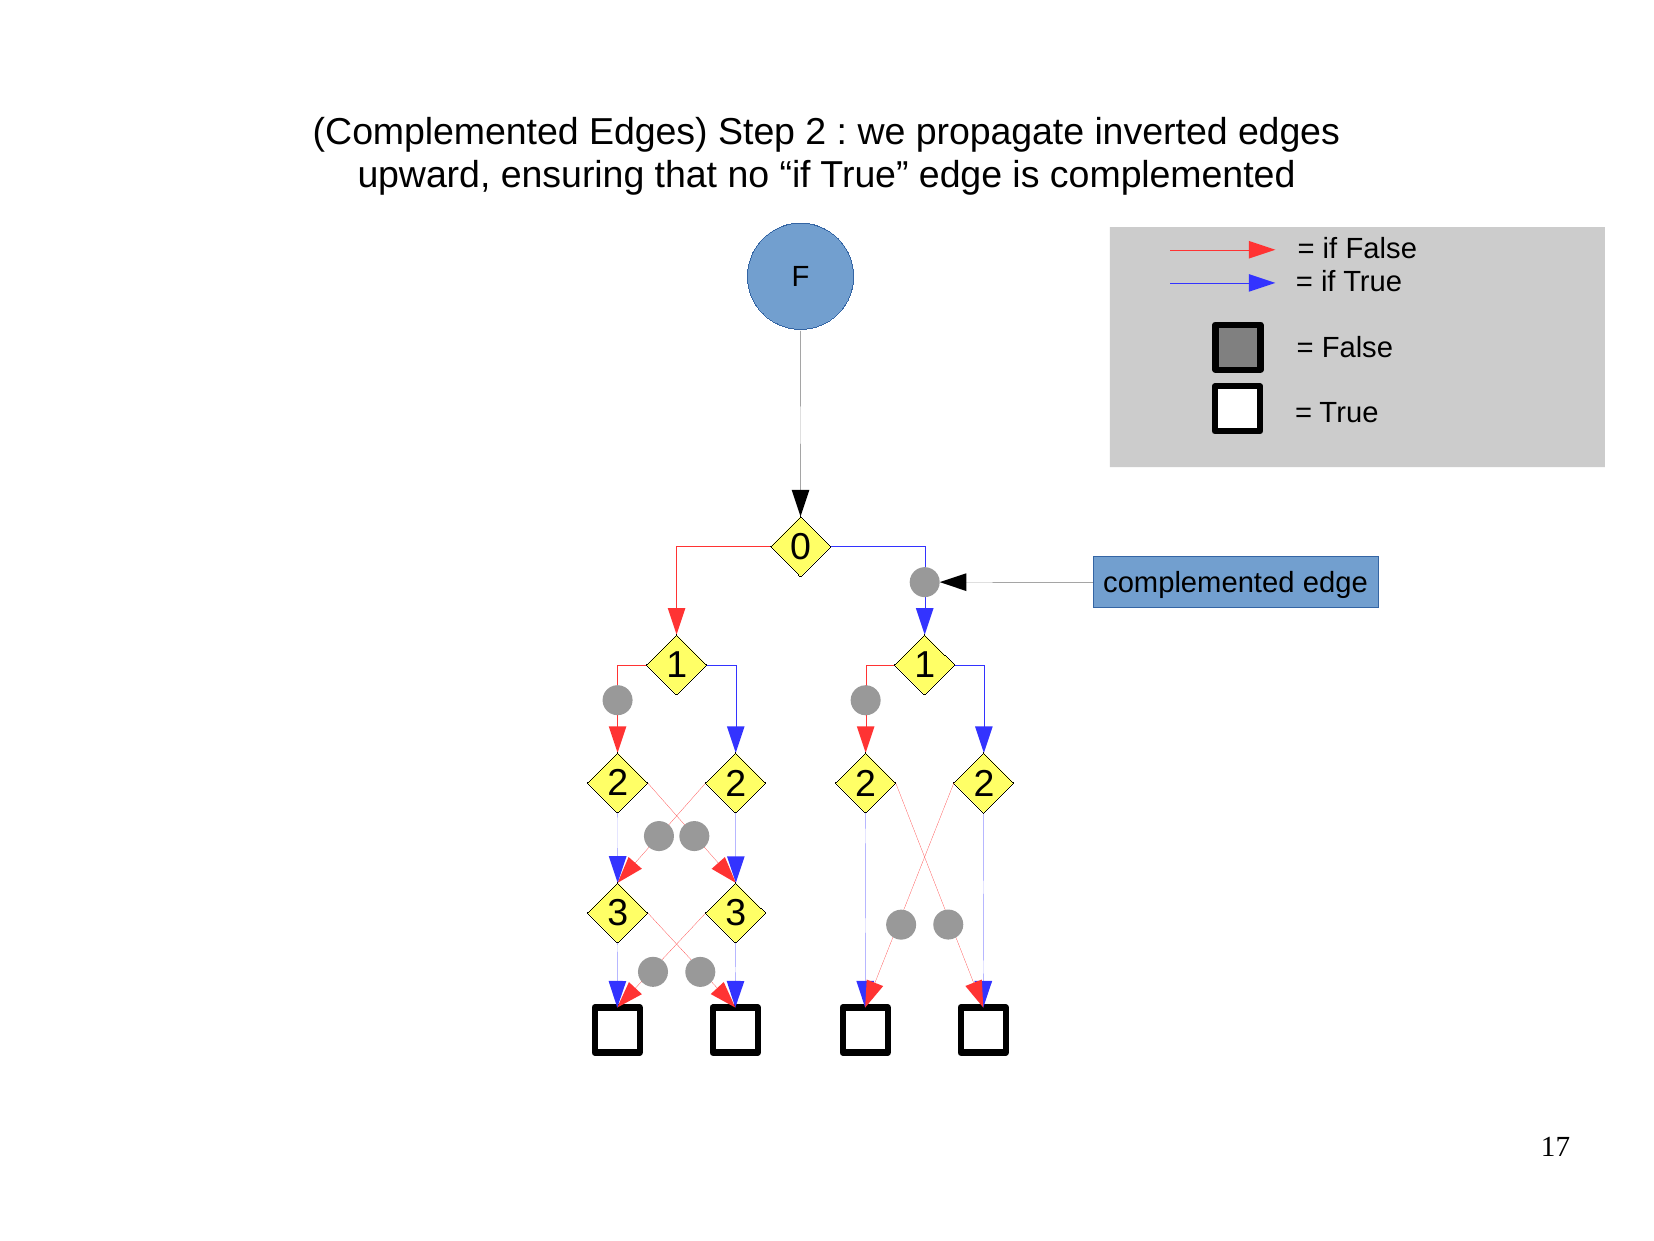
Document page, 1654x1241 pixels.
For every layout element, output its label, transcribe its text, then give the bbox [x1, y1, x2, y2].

text_box [960, 1007, 1006, 1053]
text_box 2 [835, 752, 896, 813]
text_box [1215, 386, 1261, 432]
text_box 1 [646, 634, 707, 695]
text_box [643, 821, 674, 852]
text_box [933, 909, 964, 940]
text_box [886, 909, 917, 940]
text_box F [747, 223, 854, 330]
text_box [850, 685, 881, 716]
text_box 1 [894, 634, 955, 695]
title (Complemented Edges) Step 2 : we propagate inverted edges upward, ensuring that no “if True” edge is complemented [82, 49, 1571, 257]
text_box [685, 956, 716, 987]
text_box 2 [705, 752, 766, 813]
text_box [679, 821, 710, 852]
text_box [602, 685, 633, 716]
text_box complemented edge [1093, 556, 1379, 608]
text_box [712, 1007, 758, 1053]
text_box [909, 567, 940, 598]
text_box 2 [954, 752, 1014, 814]
text_box 3 [587, 882, 648, 943]
text_box 0 [770, 516, 831, 577]
text_box [842, 1007, 888, 1053]
text_box [1215, 324, 1261, 370]
text_box = if False = if True = False = True [1109, 227, 1605, 468]
text_box 2 [587, 752, 648, 813]
text_box 3 [705, 882, 766, 943]
text_box [637, 956, 669, 987]
text_box [594, 1007, 640, 1053]
